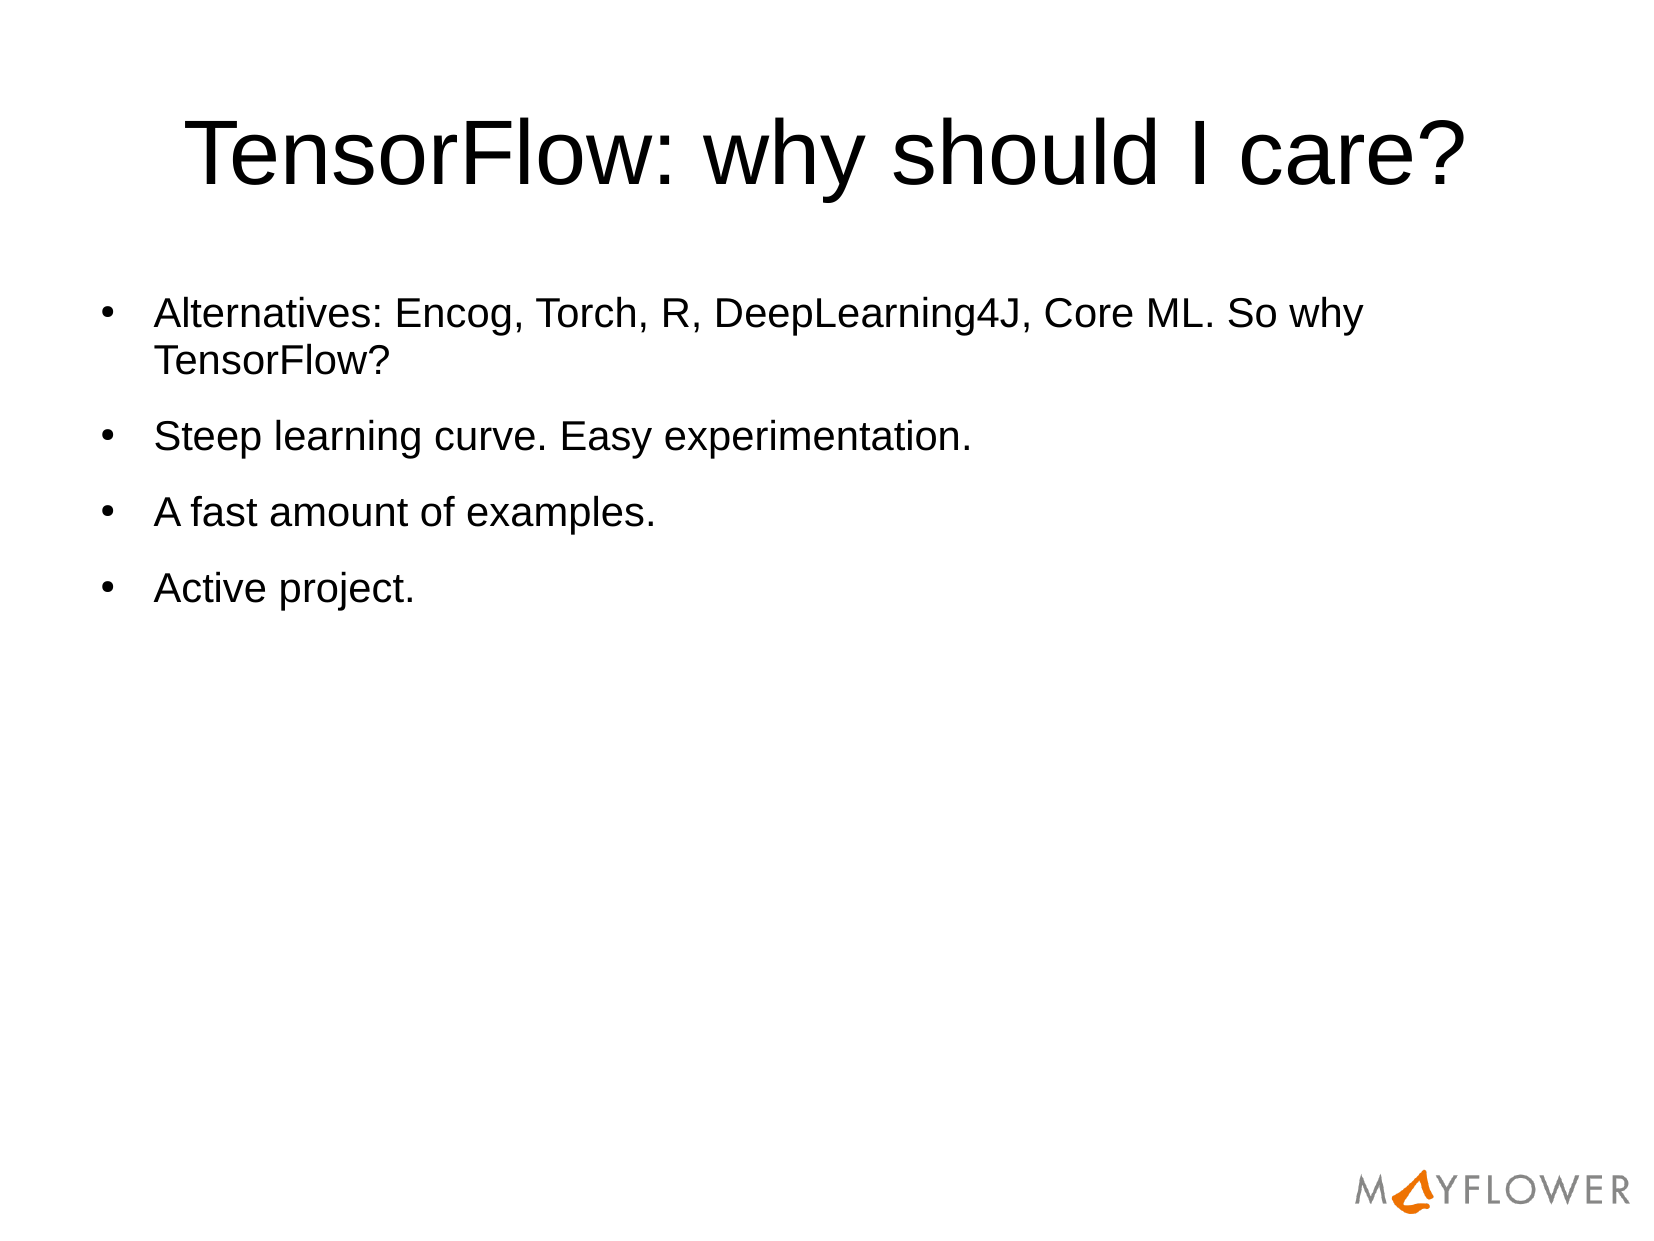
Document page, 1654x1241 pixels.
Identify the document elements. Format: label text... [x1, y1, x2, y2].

title TensorFlow: why should I care? [82, 49, 1571, 257]
picture [1355, 1169, 1630, 1215]
list Alternatives: Encog, Torch, R, DeepLearning4J, Core ML. So why TensorFlow? Steep learning curve. Easy experimentation. A fast amount of examples. Active project. [82, 290, 1571, 1010]
